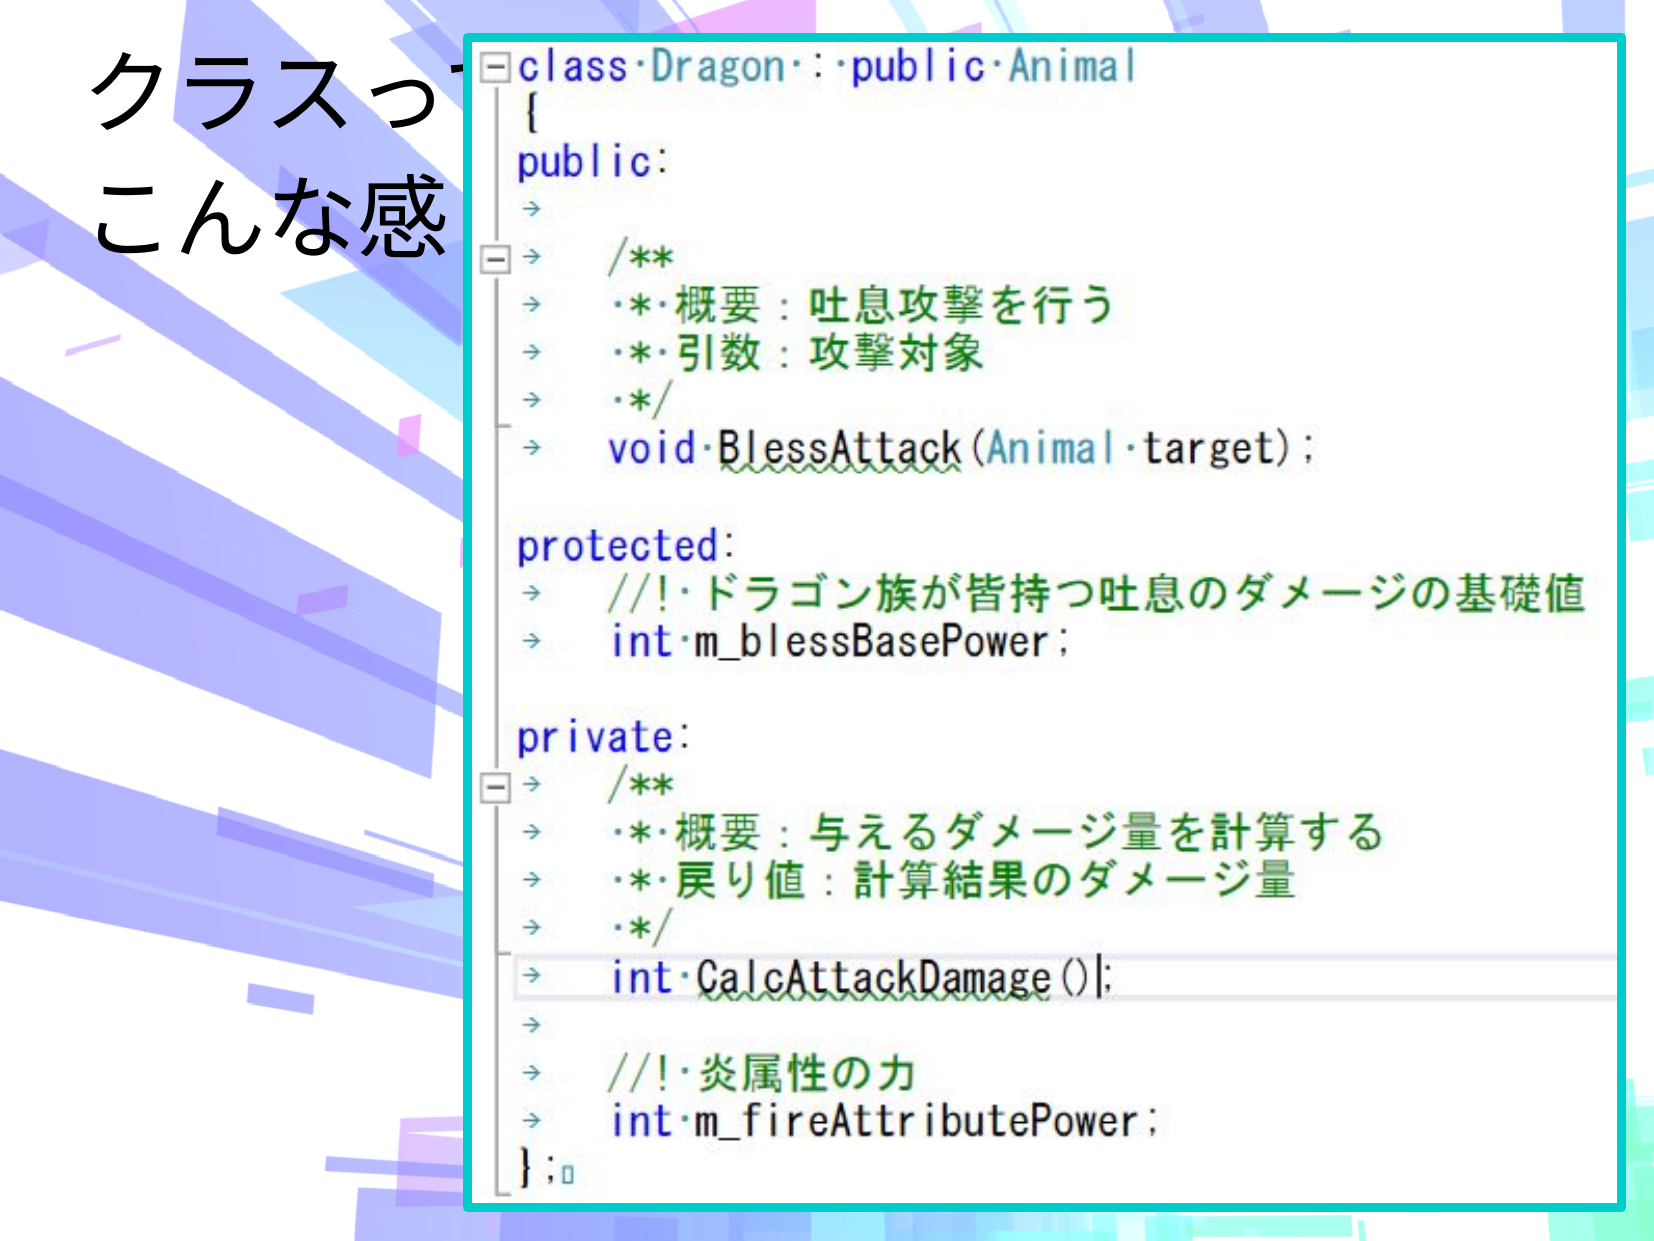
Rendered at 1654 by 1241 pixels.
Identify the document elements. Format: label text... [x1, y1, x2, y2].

picture [0, 0, 1654, 1241]
title クラスって こんな感じ [82, 49, 463, 257]
